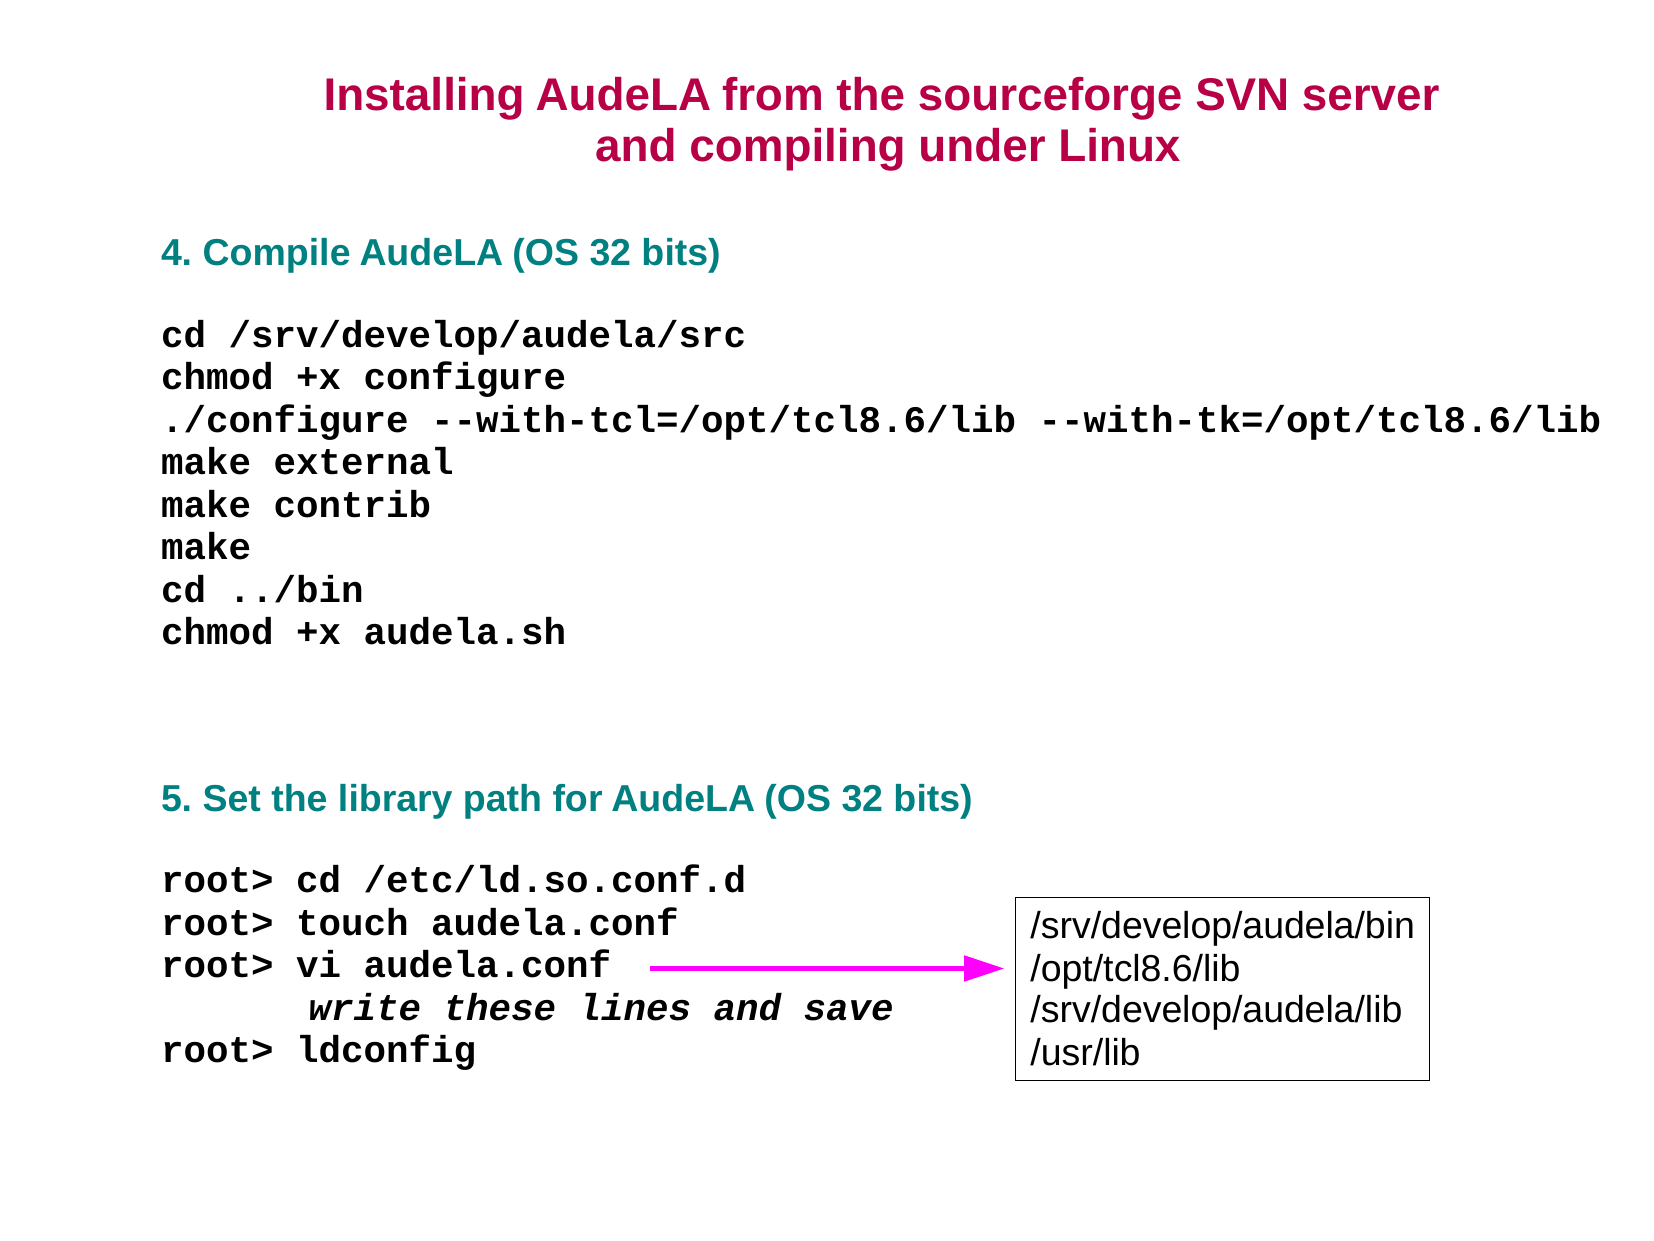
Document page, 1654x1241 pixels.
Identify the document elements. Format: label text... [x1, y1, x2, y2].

text_box Installing AudeLA from the sourceforge SVN server and compiling under Linux [308, 61, 1468, 181]
text_box 4. Compile AudeLA (OS 32 bits) cd /srv/develop/audela/src chmod +x configure ./configure --with-tcl=/opt/tcl8.6/lib --with-tk=/opt/tcl8.6/lib make external make contrib make cd ../bin chmod +x audela.sh 5. Set the library path for AudeLA (OS 32 bits) root> cd /etc/ld.so.conf.d root> touch audela.conf root> vi audela.conf write these lines and save root> ldconfig [146, 224, 1616, 1210]
text_box /srv/develop/audela/bin /opt/tcl8.6/lib /srv/develop/audela/lib /usr/lib [1015, 897, 1430, 1081]
